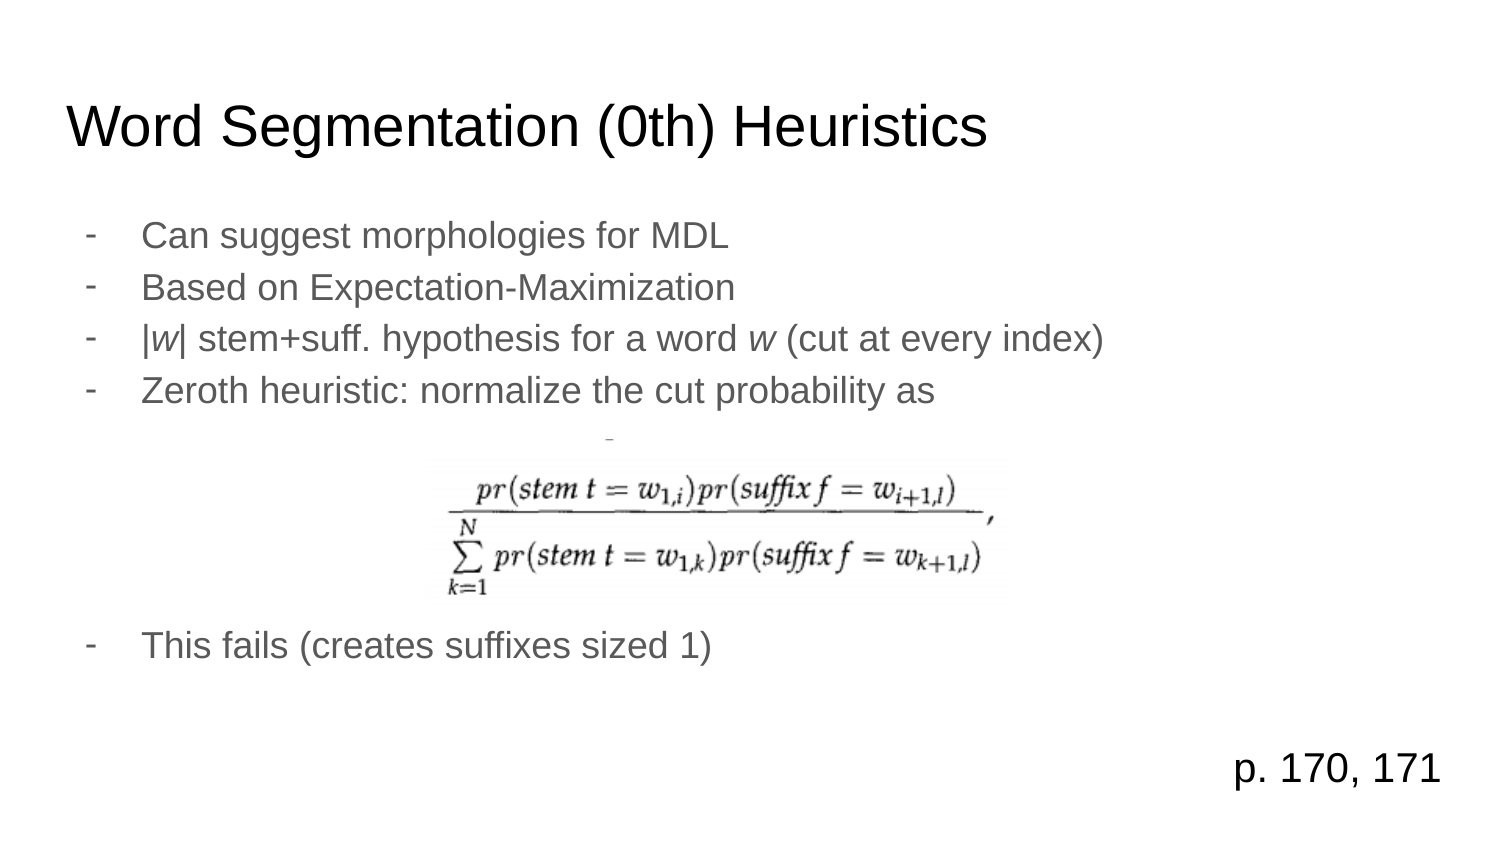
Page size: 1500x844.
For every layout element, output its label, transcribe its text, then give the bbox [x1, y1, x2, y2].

list Can suggest morphologies for MDL Based on Expectation-Maximization |w| stem+suff. hypothesis for a word w (cut at every index) Zeroth heuristic: normalize the cut probability as This fails (creates suffixes sized 1) [51, 189, 1449, 750]
picture [426, 439, 1009, 606]
title Word Segmentation (0th) Heuristics [51, 72, 1449, 167]
title p. 170, 171 [1069, 711, 1458, 806]
